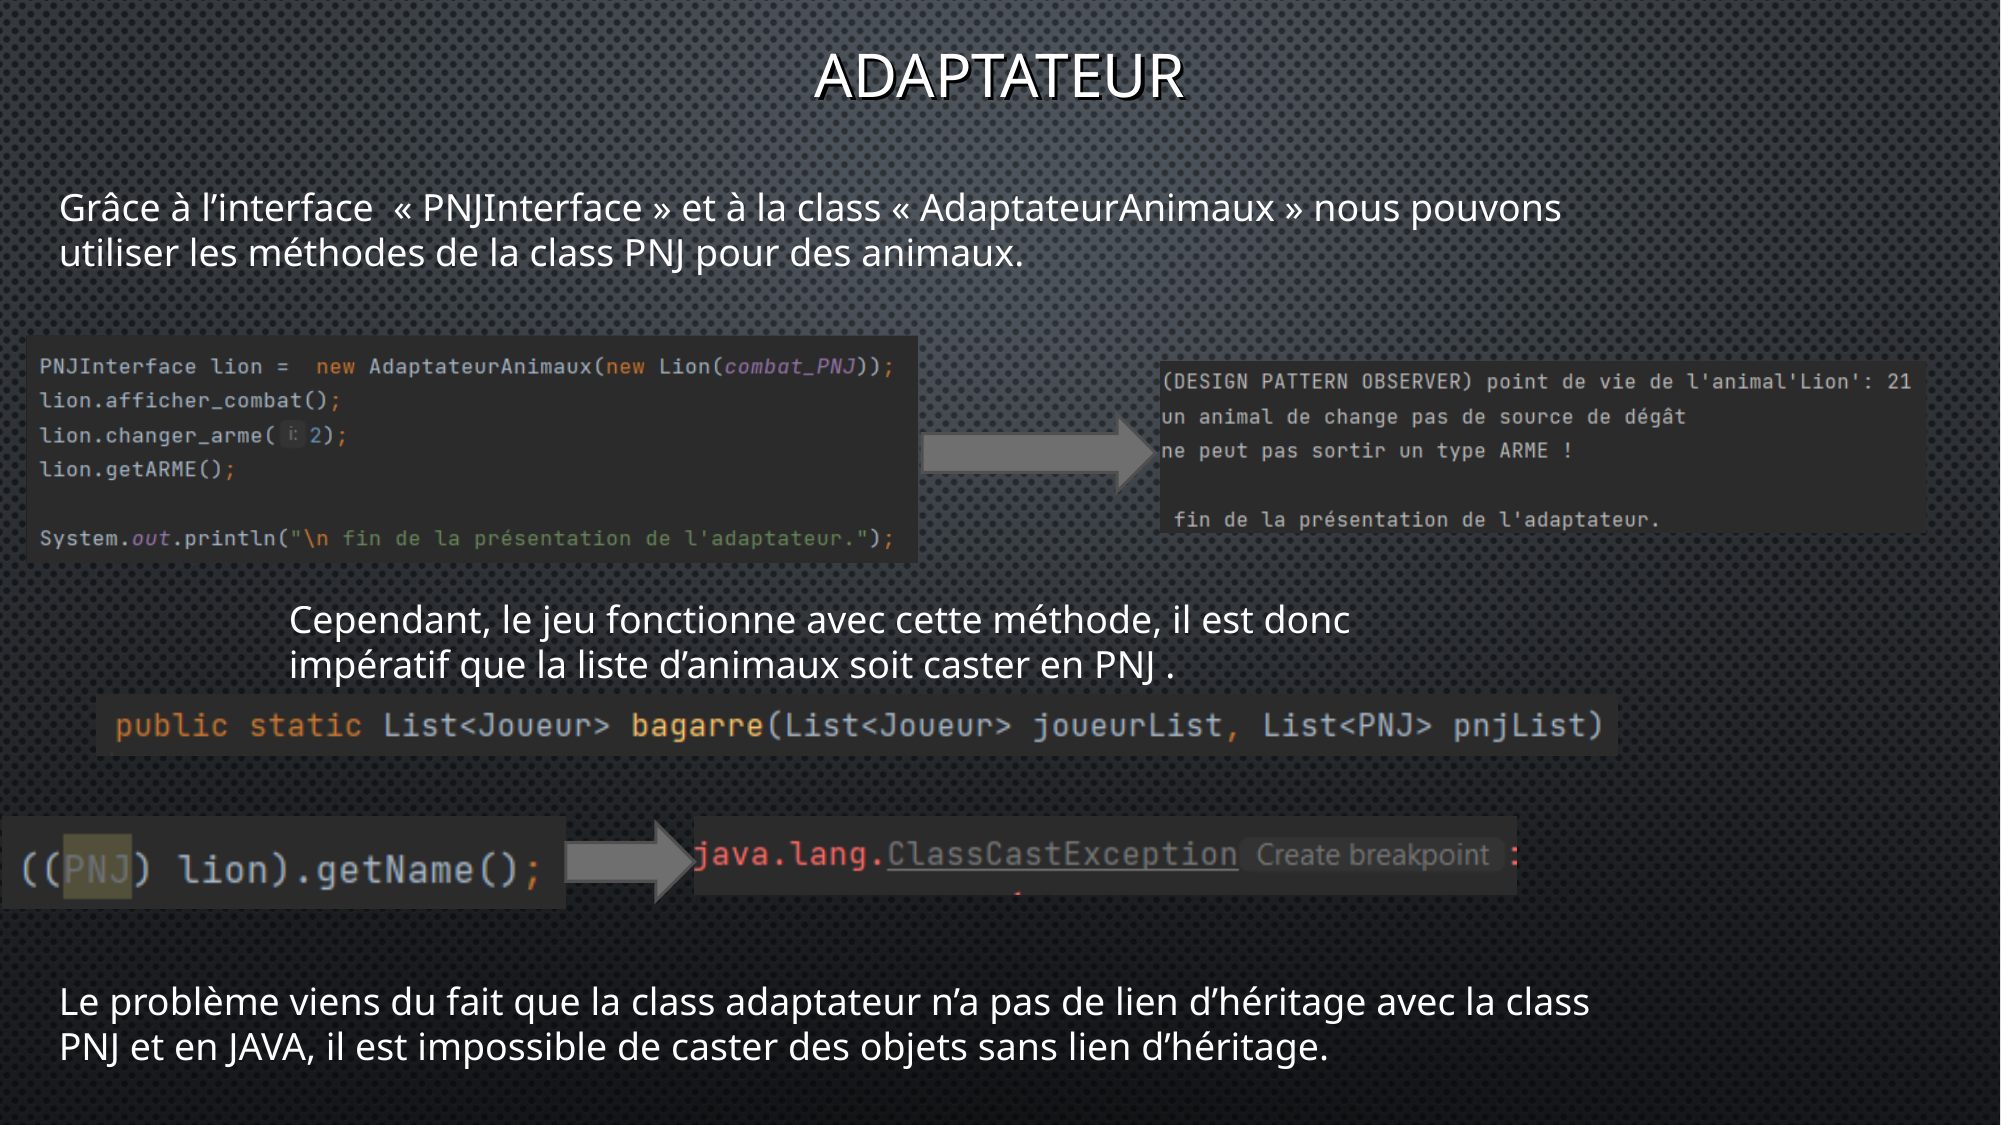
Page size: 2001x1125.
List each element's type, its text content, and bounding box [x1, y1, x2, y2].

picture [96, 694, 1618, 756]
picture [1160, 361, 1926, 533]
picture [0, 331, 918, 563]
text_box Le problème viens du fait que la class adaptateur n’a pas de lien d’héritage avec la class PNJ et en JAVA, il est impossible de caster des objets sans lien d’héritage. [43, 970, 1671, 1077]
text_box [565, 823, 695, 901]
title Adaptateur [301, 28, 1699, 118]
text_box [922, 414, 1156, 492]
picture [2, 816, 566, 909]
picture [694, 816, 1517, 895]
text_box Grâce à l’interface « PNJInterface » et à la class « AdaptateurAnimaux » nous pouvons utiliser les méthodes de la class PNJ pour des animaux. [43, 175, 1671, 282]
text_box Cependant, le jeu fonctionne avec cette méthode, il est donc impératif que la liste d’animaux soit caster en PNJ . [273, 588, 1375, 695]
